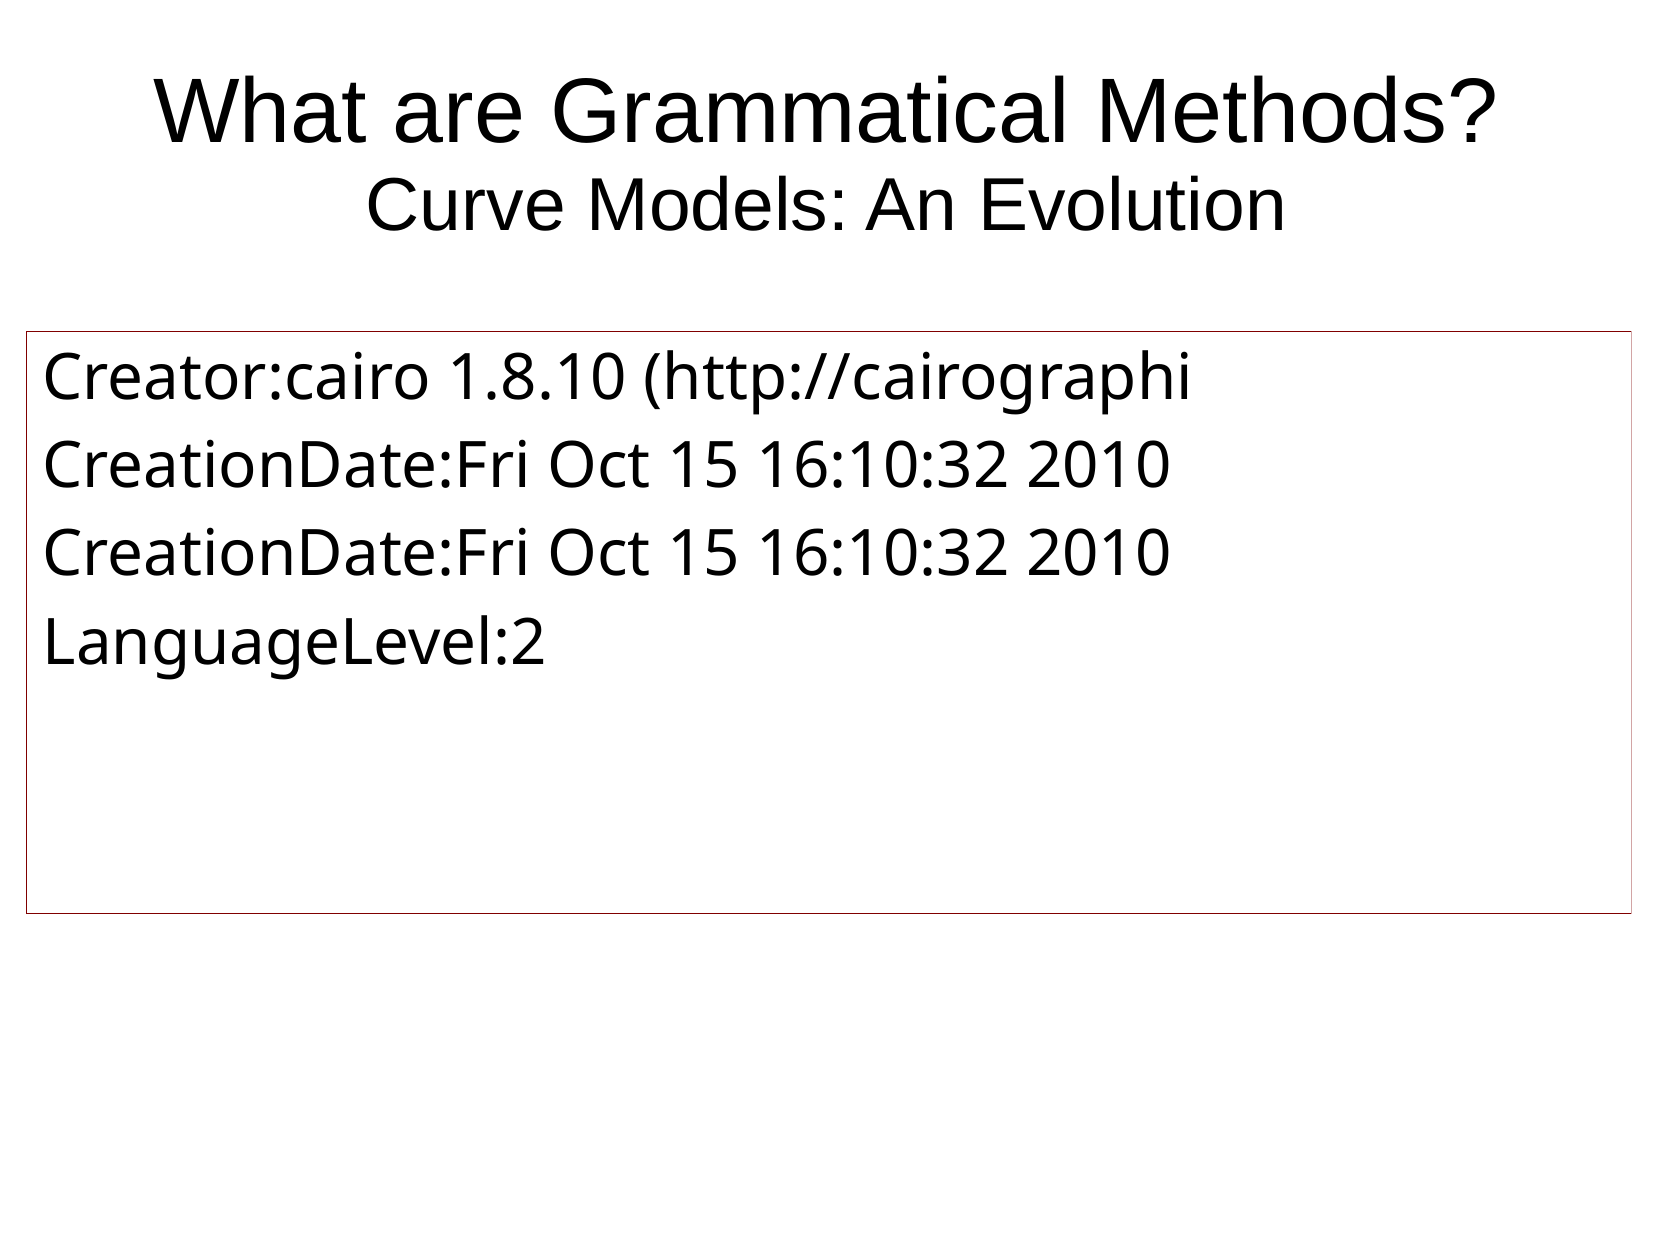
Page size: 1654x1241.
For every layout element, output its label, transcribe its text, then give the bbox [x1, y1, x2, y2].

picture [22, 326, 1632, 914]
title What are Grammatical Methods? Curve Models: An Evolution [82, 56, 1571, 250]
